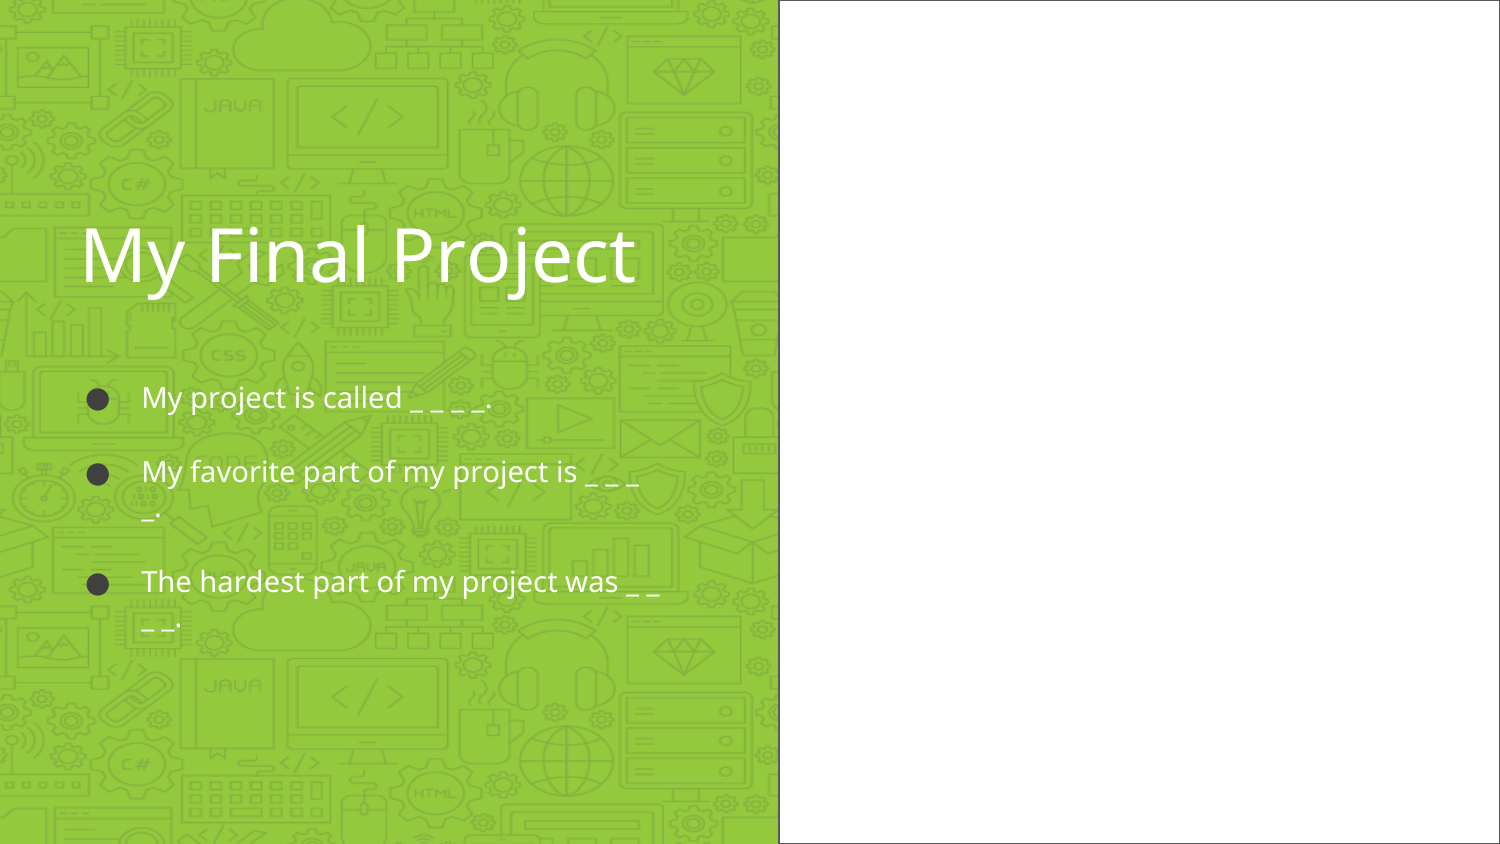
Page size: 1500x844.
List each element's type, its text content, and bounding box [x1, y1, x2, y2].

text_box [778, 0, 1500, 844]
picture [0, 0, 778, 844]
text_box My Final Project [64, 96, 755, 313]
text_box My project is called _ _ _ _. My favorite part of my project is _ _ _ _. The hardest part of my project was _ _ _ _. [51, 364, 678, 767]
